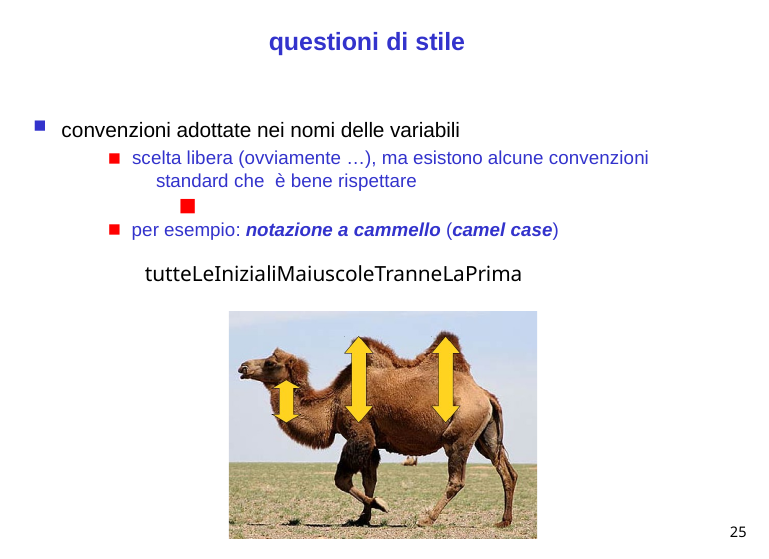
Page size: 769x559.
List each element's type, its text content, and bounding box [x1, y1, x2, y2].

title questioni di stile [266, 23, 469, 58]
text_box [229, 311, 537, 538]
text_box 25 [727, 520, 750, 543]
text_box convenzioni adottate nei nomi delle variabili scelta libera (ovviamente …), ma esistono alcune convenzioni standard che è bene rispettare per esempio: notazione a cammello (camel case) tutteLeInizialiMaiuscoleTranneLaPrima [29, 109, 722, 283]
